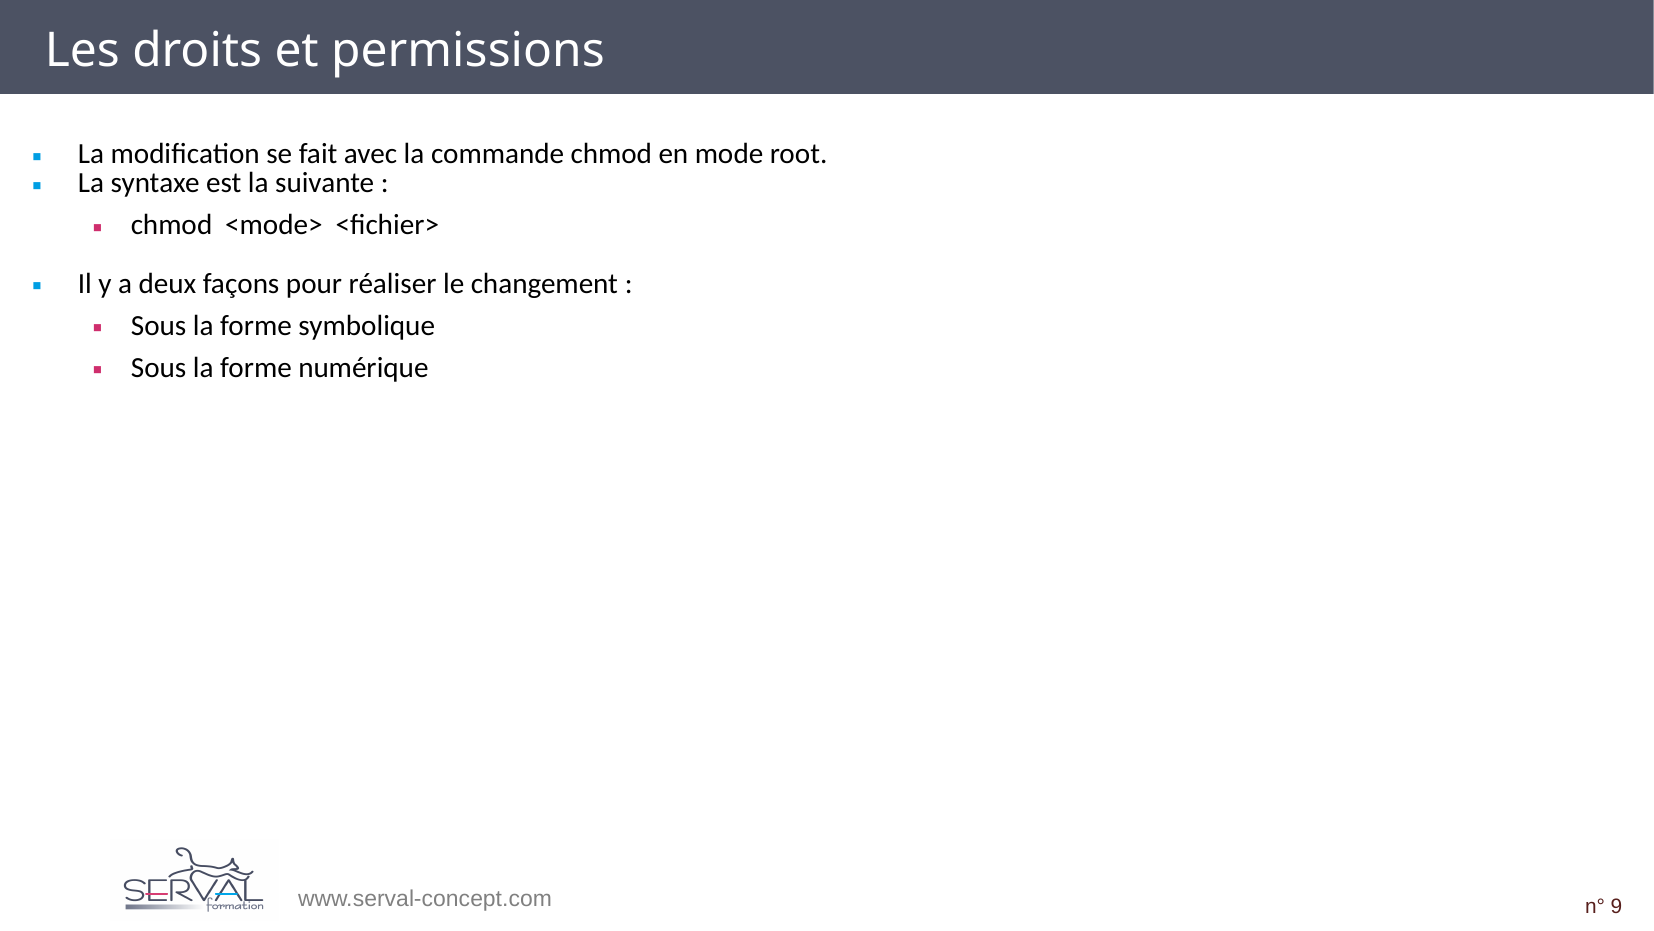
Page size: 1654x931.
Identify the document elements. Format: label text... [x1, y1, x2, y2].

list La modification se fait avec la commande chmod en mode root. La syntaxe est la suivante : chmod <mode> <fichier> Il y a deux façons pour réaliser le changement : Sous la forme symbolique Sous la forme numérique [32, 141, 1635, 397]
title Les droits et permissions [32, 0, 1635, 94]
picture [110, 839, 279, 921]
